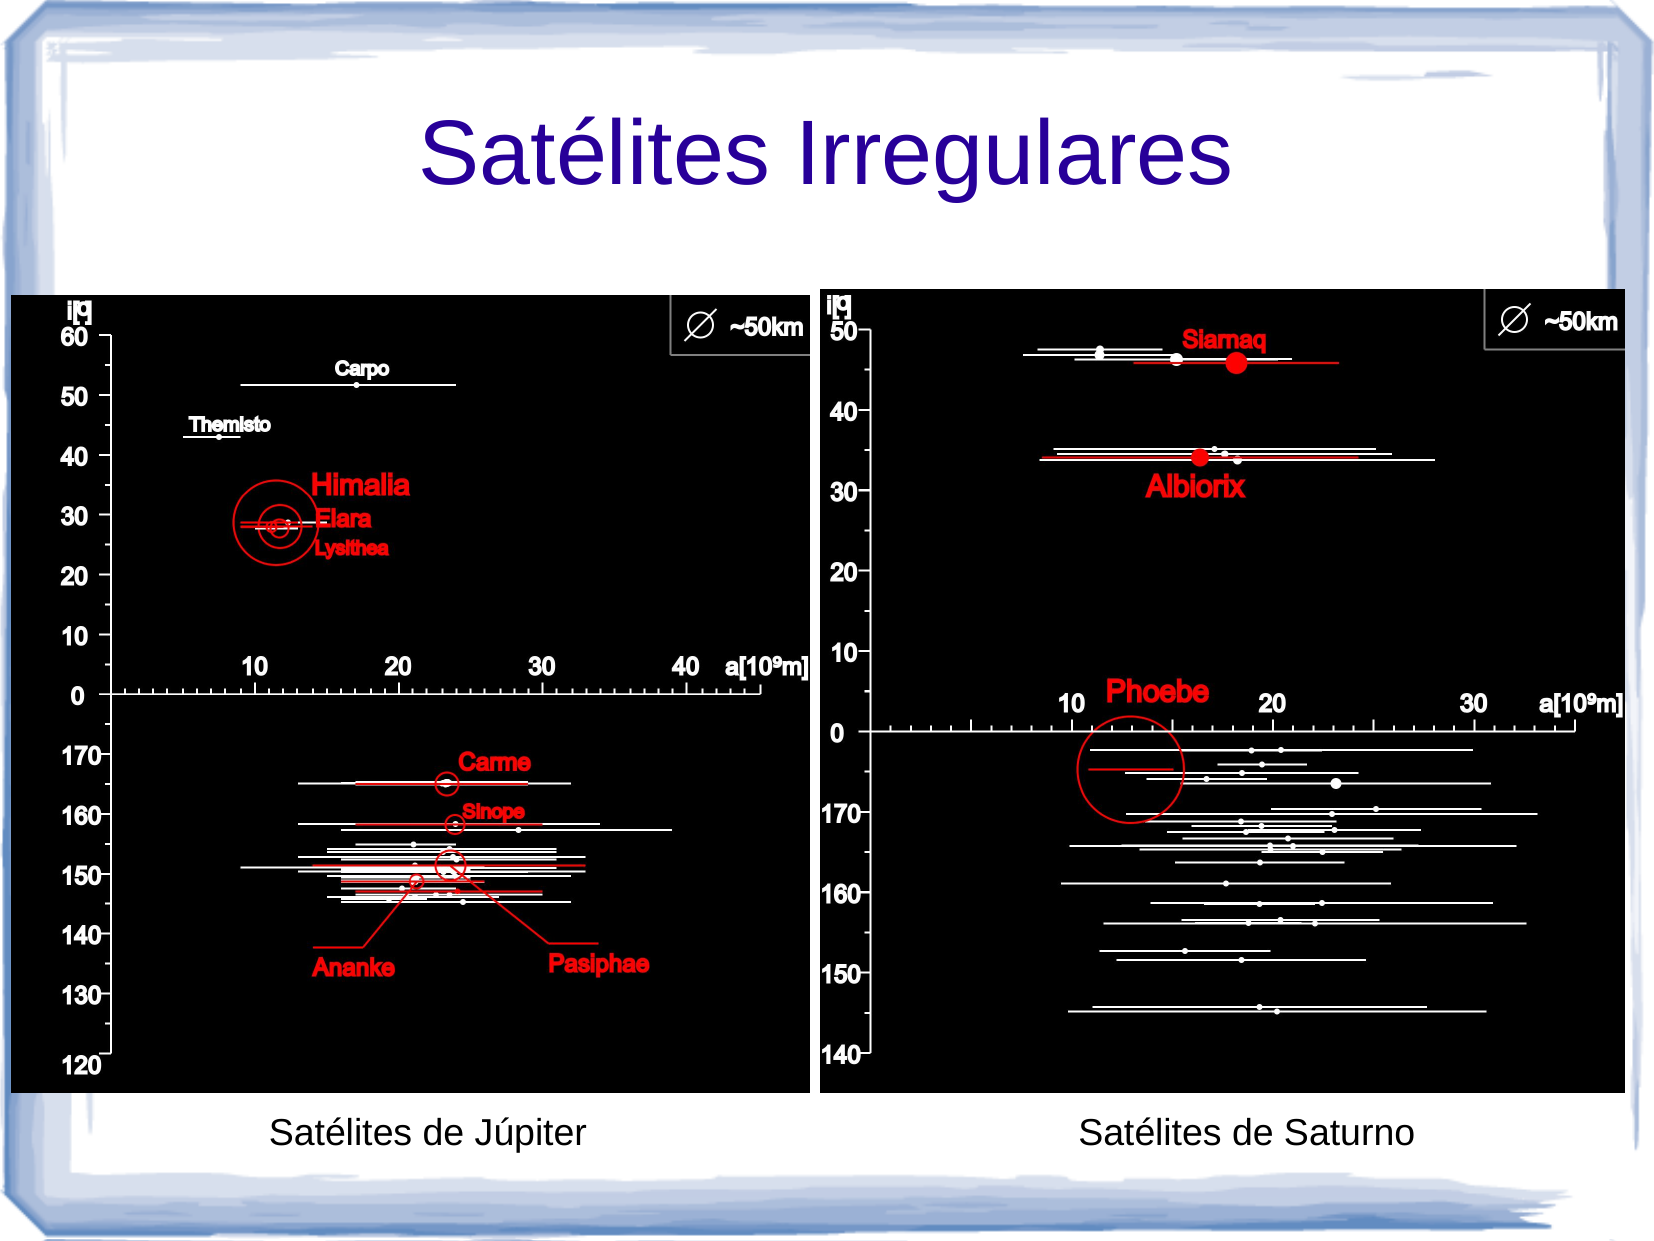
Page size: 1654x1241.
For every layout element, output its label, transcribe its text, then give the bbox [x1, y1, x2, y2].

text_box Satélites de Saturno [856, 1104, 1638, 1162]
picture [0, 0, 1654, 1241]
text_box Satélites de Júpiter [0, 1104, 856, 1162]
title Satélites Irregulares [82, 49, 1571, 257]
